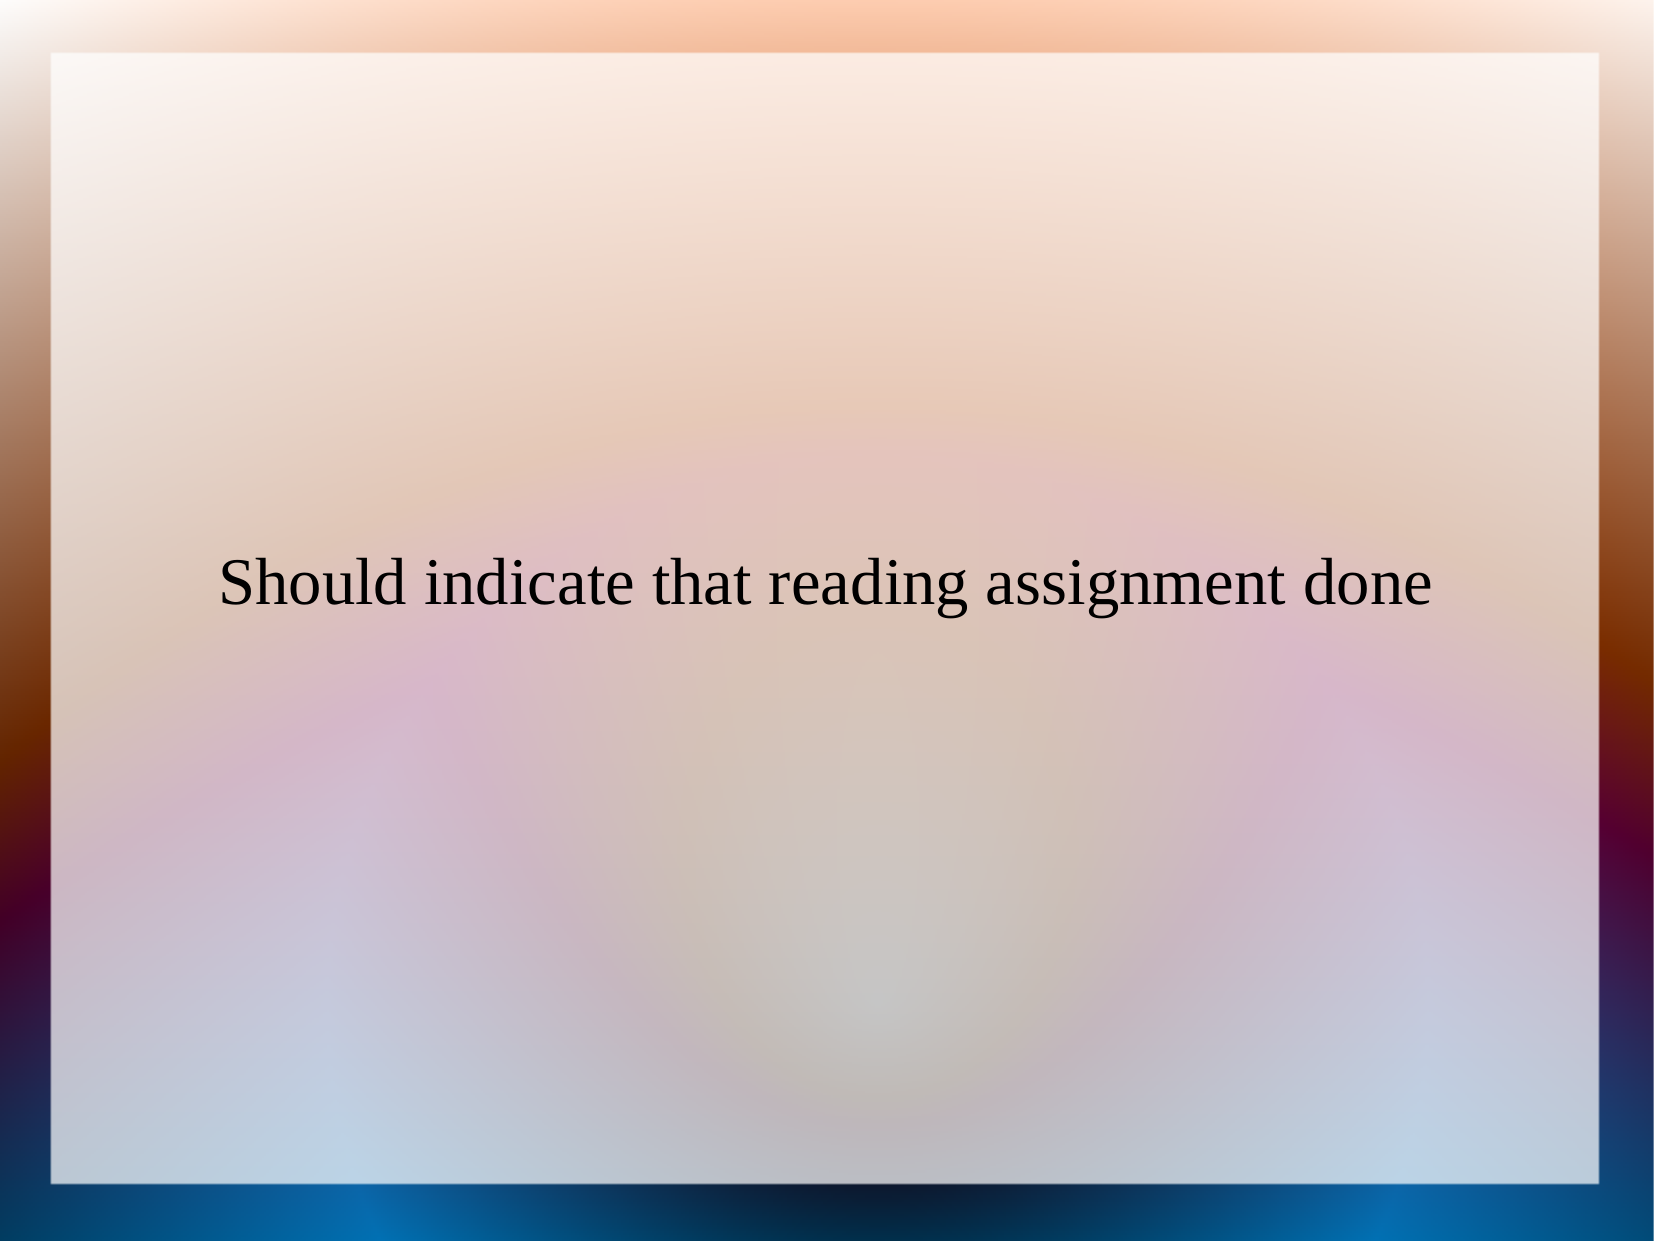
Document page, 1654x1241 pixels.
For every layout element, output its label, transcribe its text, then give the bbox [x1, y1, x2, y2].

picture [0, 0, 1654, 1241]
subtitle Should indicate that reading assignment done [82, 55, 1571, 1109]
